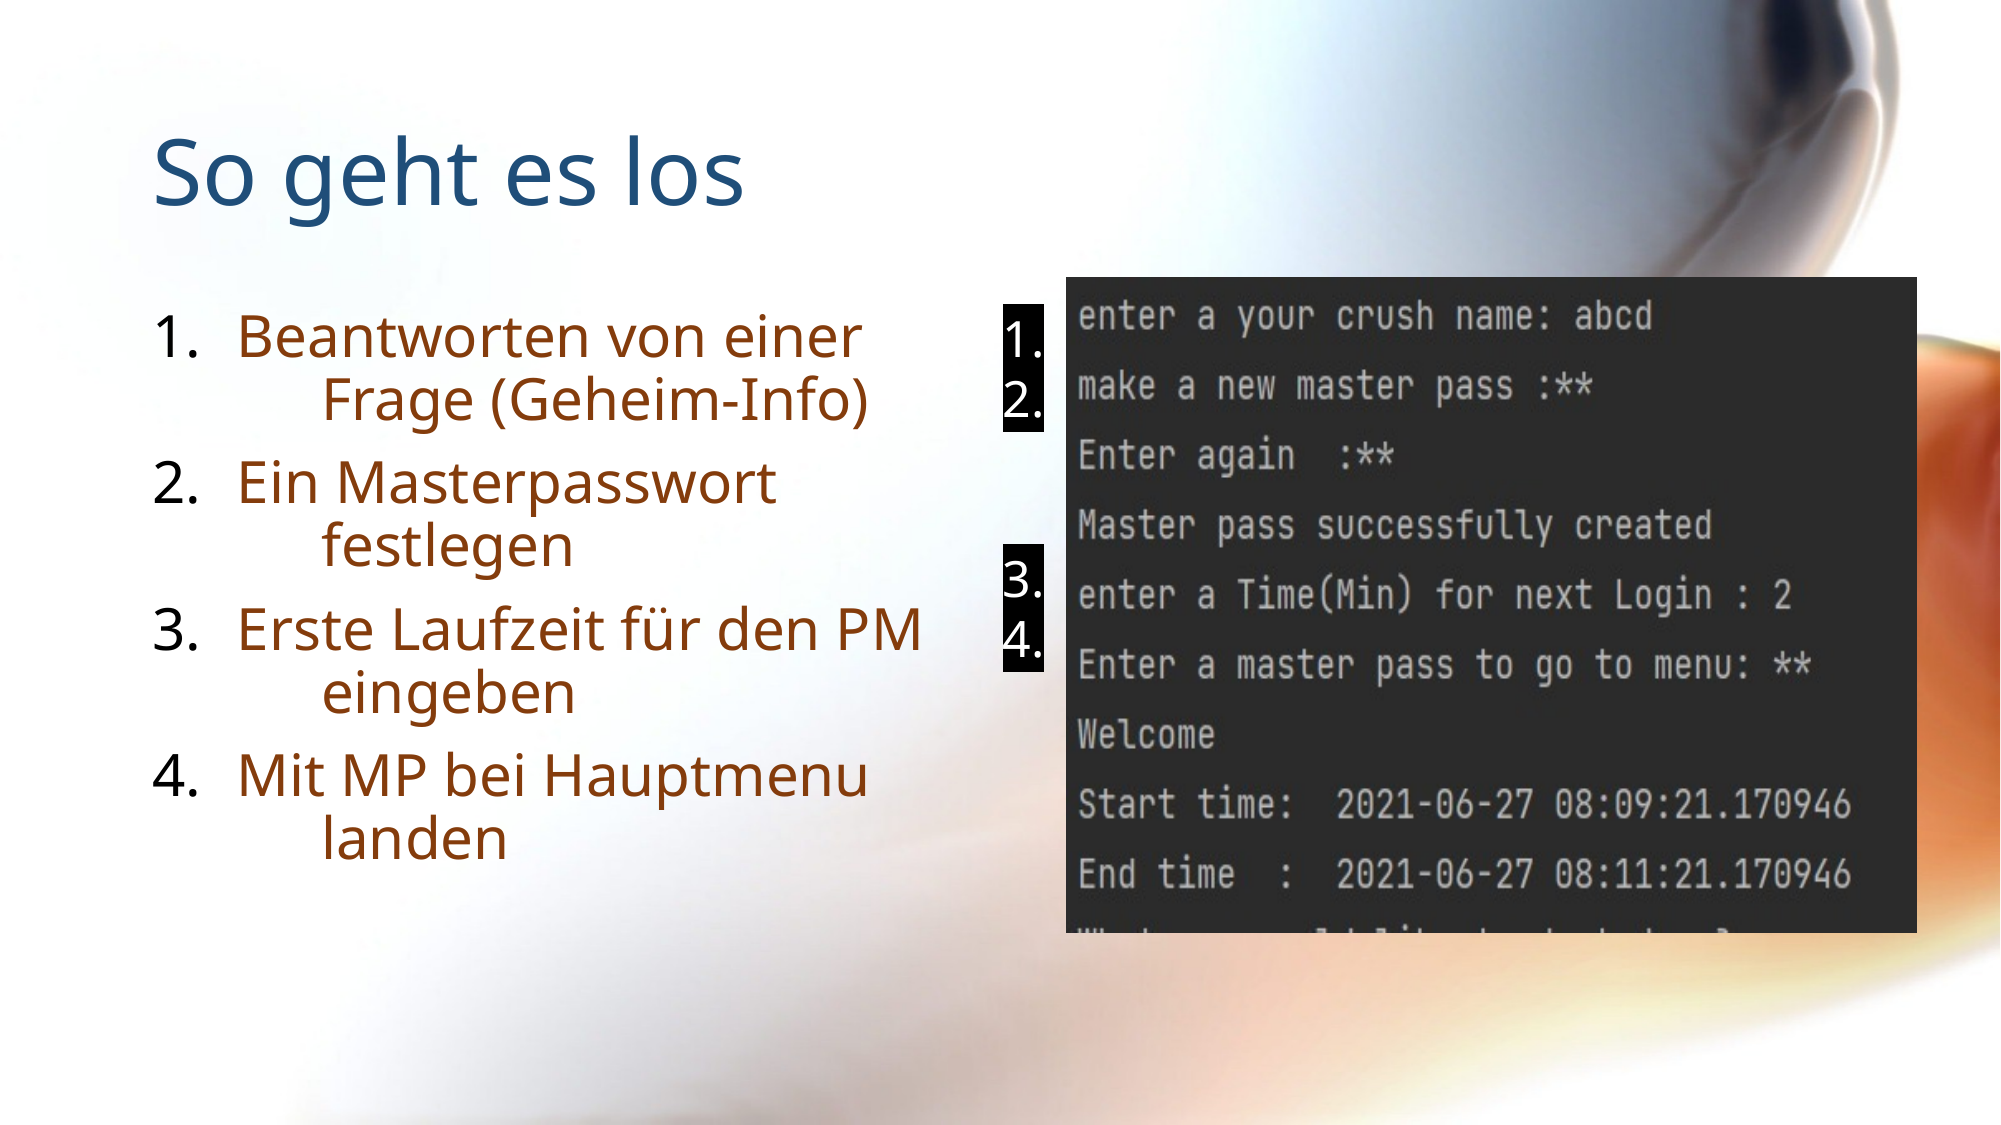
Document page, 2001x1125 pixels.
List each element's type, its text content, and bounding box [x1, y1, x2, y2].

picture [1066, 277, 1917, 933]
text_box 1. 2. 3. 4. [987, 299, 1067, 679]
list Beantworten von einer Frage (Geheim-Info) Ein Masterpasswort festlegen Erste Laufzeit für den PM eingeben Mit MP bei Hauptmenu landen [137, 299, 988, 1014]
title So geht es los [137, 59, 1863, 278]
